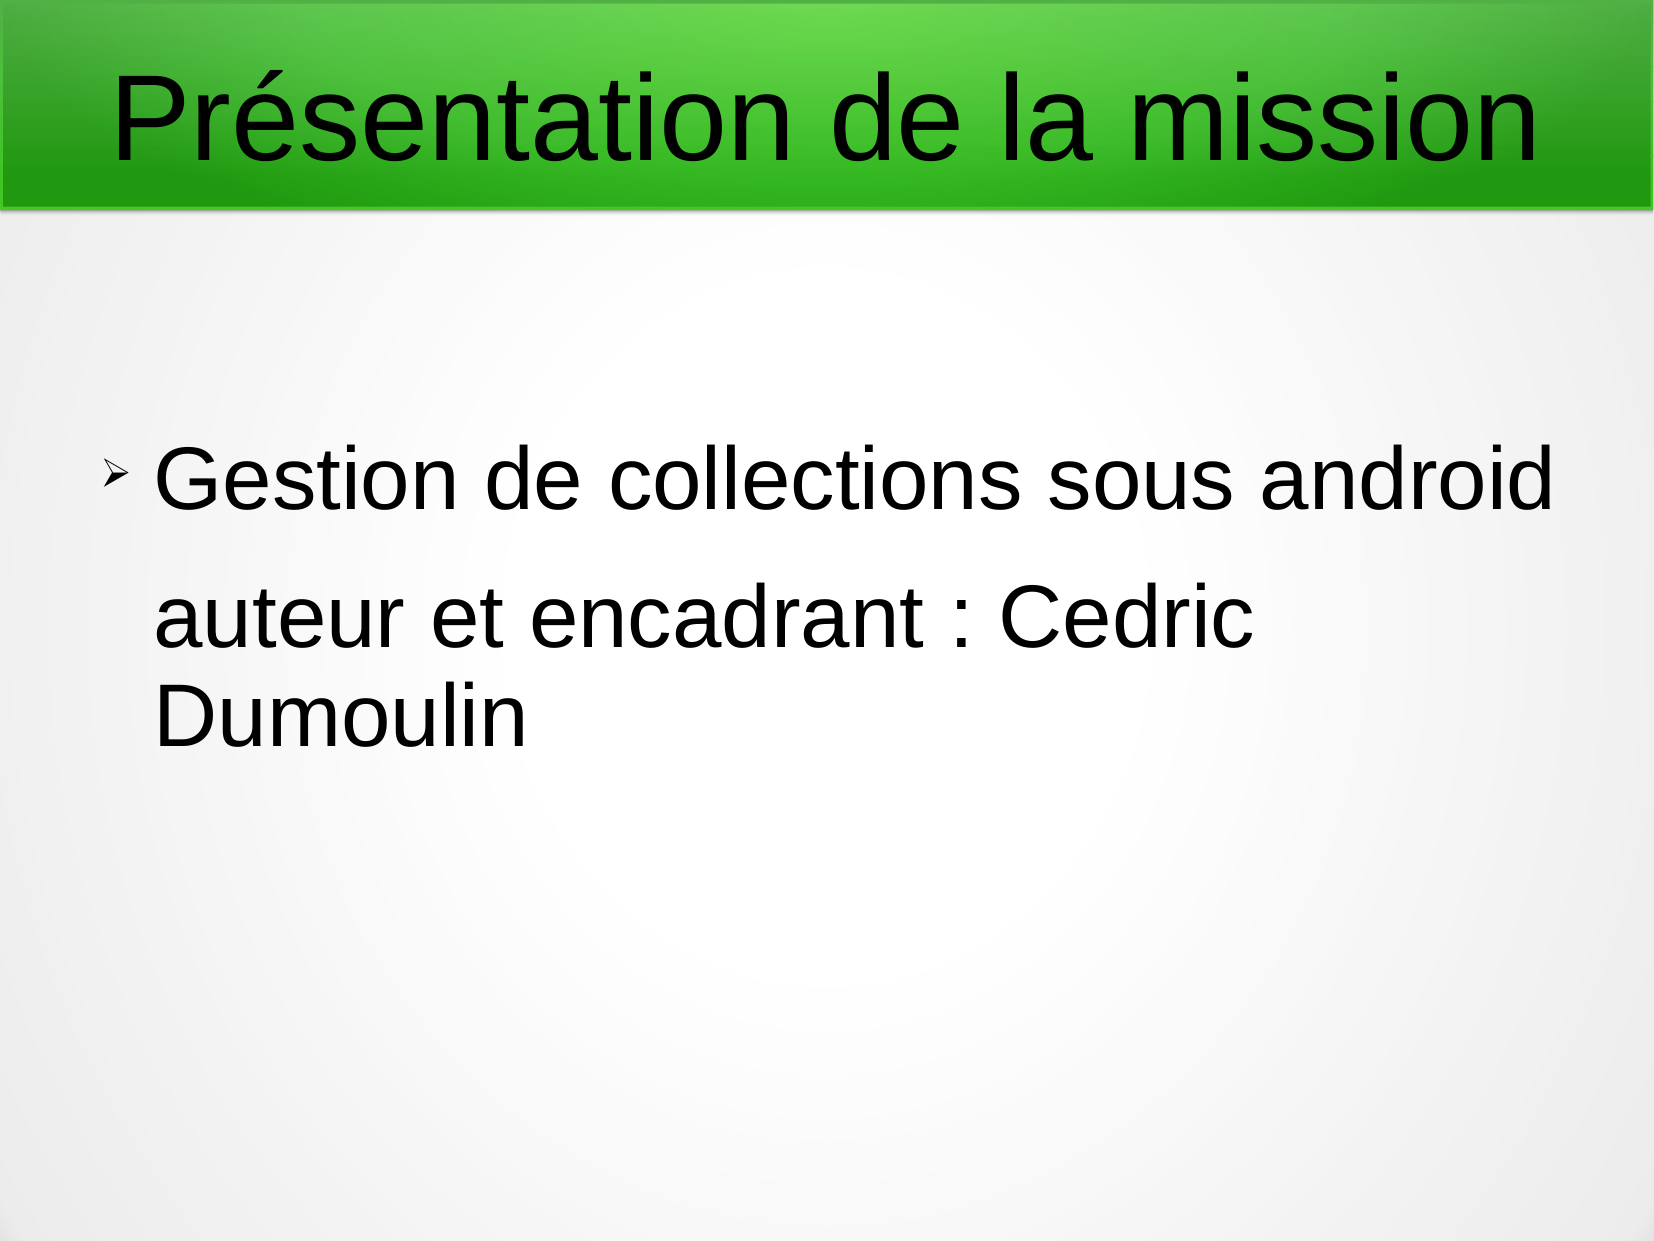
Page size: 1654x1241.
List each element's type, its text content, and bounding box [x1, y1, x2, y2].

title Présentation de la mission [82, 47, 1571, 189]
list Gestion de collections sous android auteur et encadrant : Cedric Dumoulin [82, 290, 1571, 1010]
